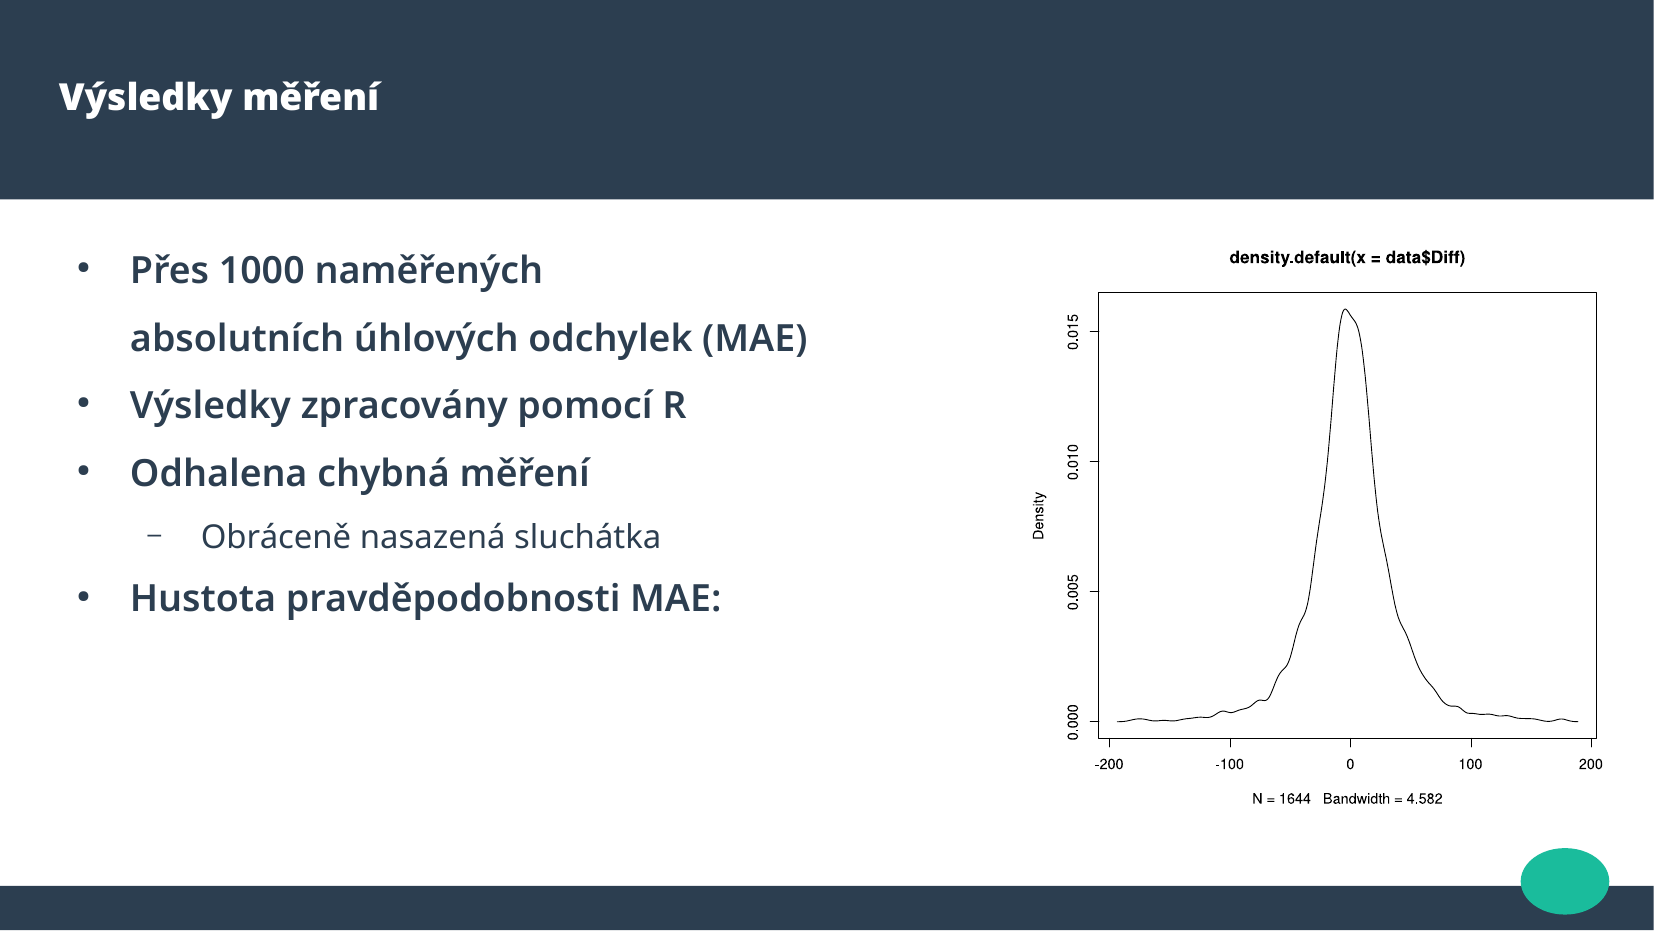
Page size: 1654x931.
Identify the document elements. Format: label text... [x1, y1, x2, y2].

picture [1027, 221, 1634, 827]
list Přes 1000 naměřených absolutních úhlových odchylek (MAE) Výsledky zpracovány pomocí R Odhalena chybná měření Obráceně nasazená sluchátka Hustota pravděpodobnosti MAE: [59, 243, 1595, 864]
title Výsledky měření [59, 37, 1595, 155]
